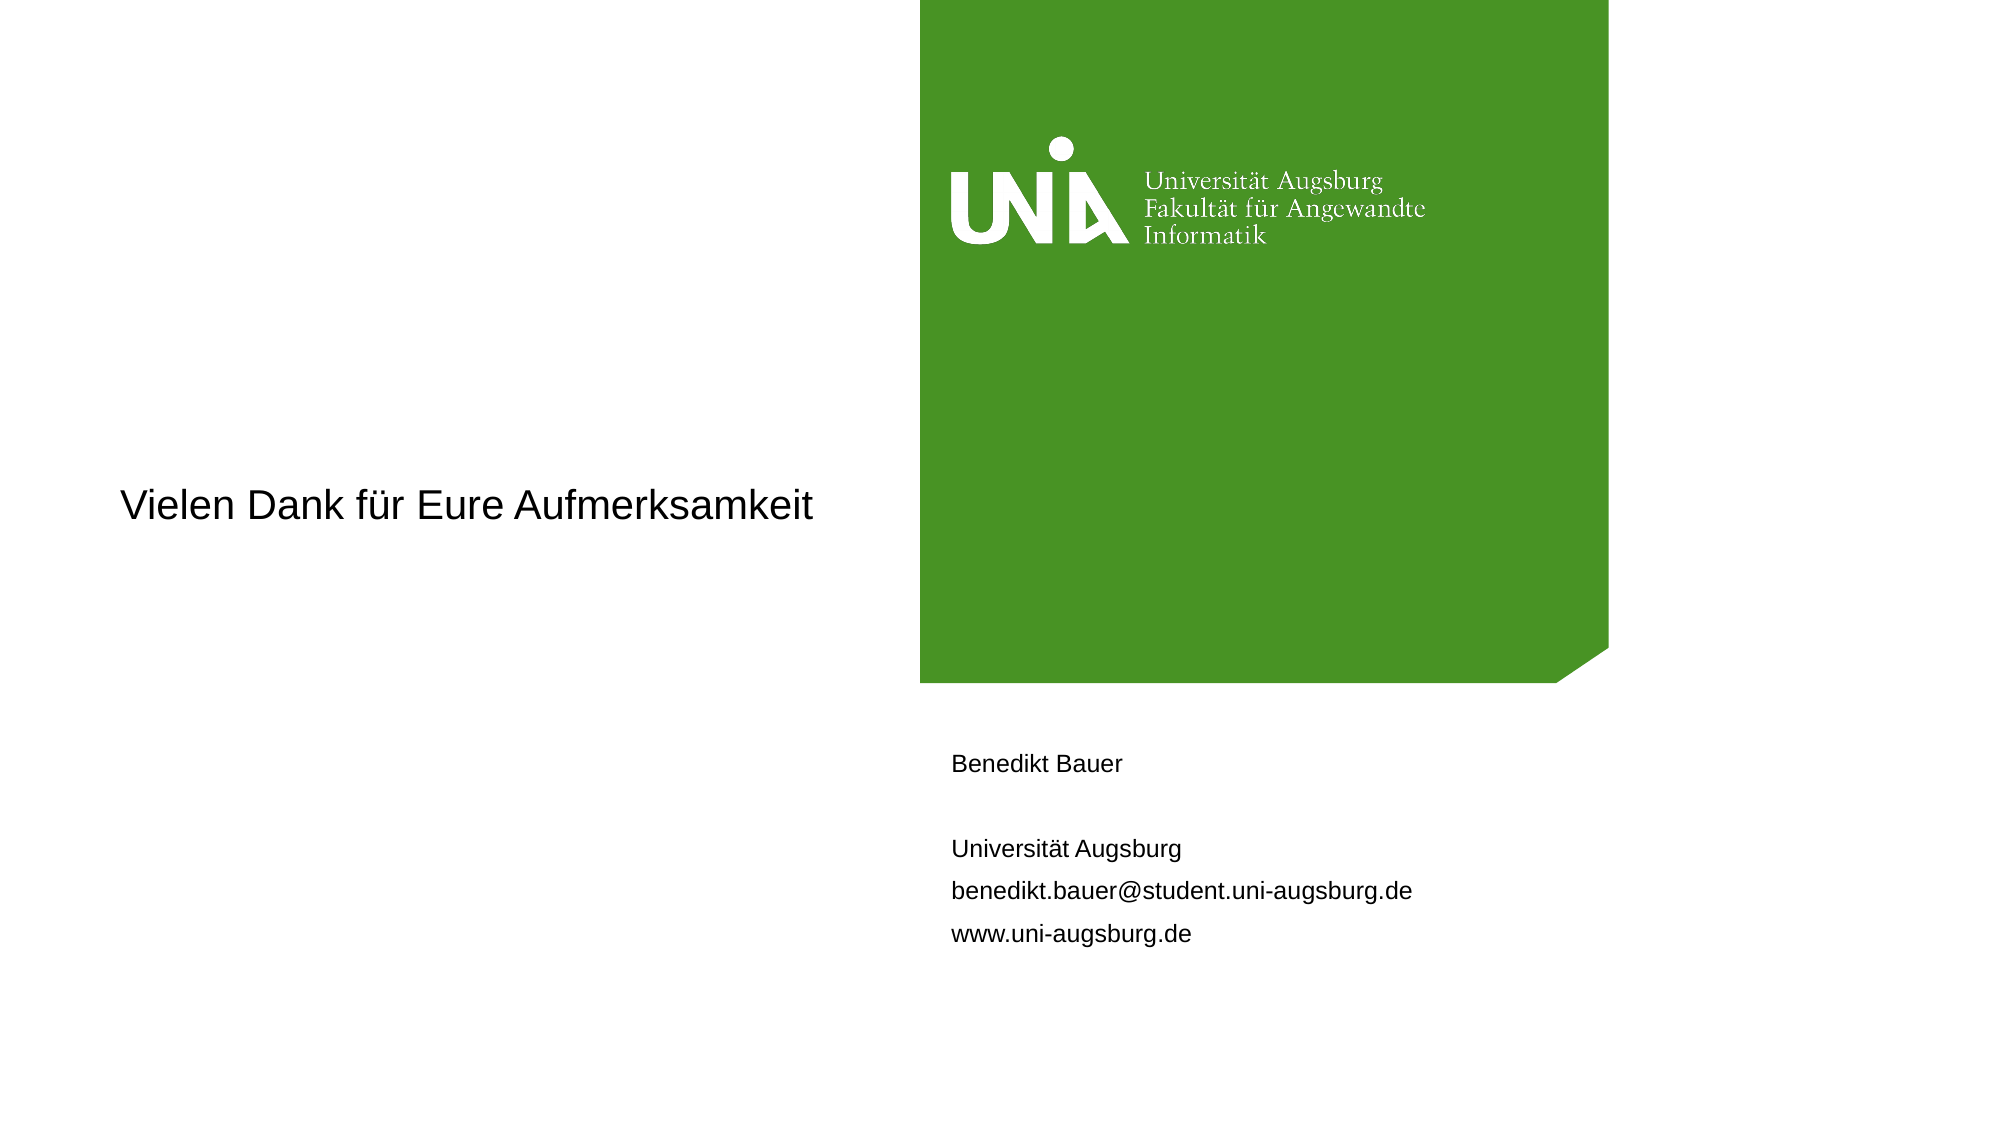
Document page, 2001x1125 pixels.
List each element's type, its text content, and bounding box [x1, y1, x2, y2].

list Vielen Dank für Eure Aufmerksamkeit [118, 477, 861, 706]
list Benedikt Bauer Universität Augsburg benedikt.bauer@student.uni-augsburg.de www.uni-augsburg.de [949, 747, 1557, 994]
picture [951, 136, 1579, 249]
